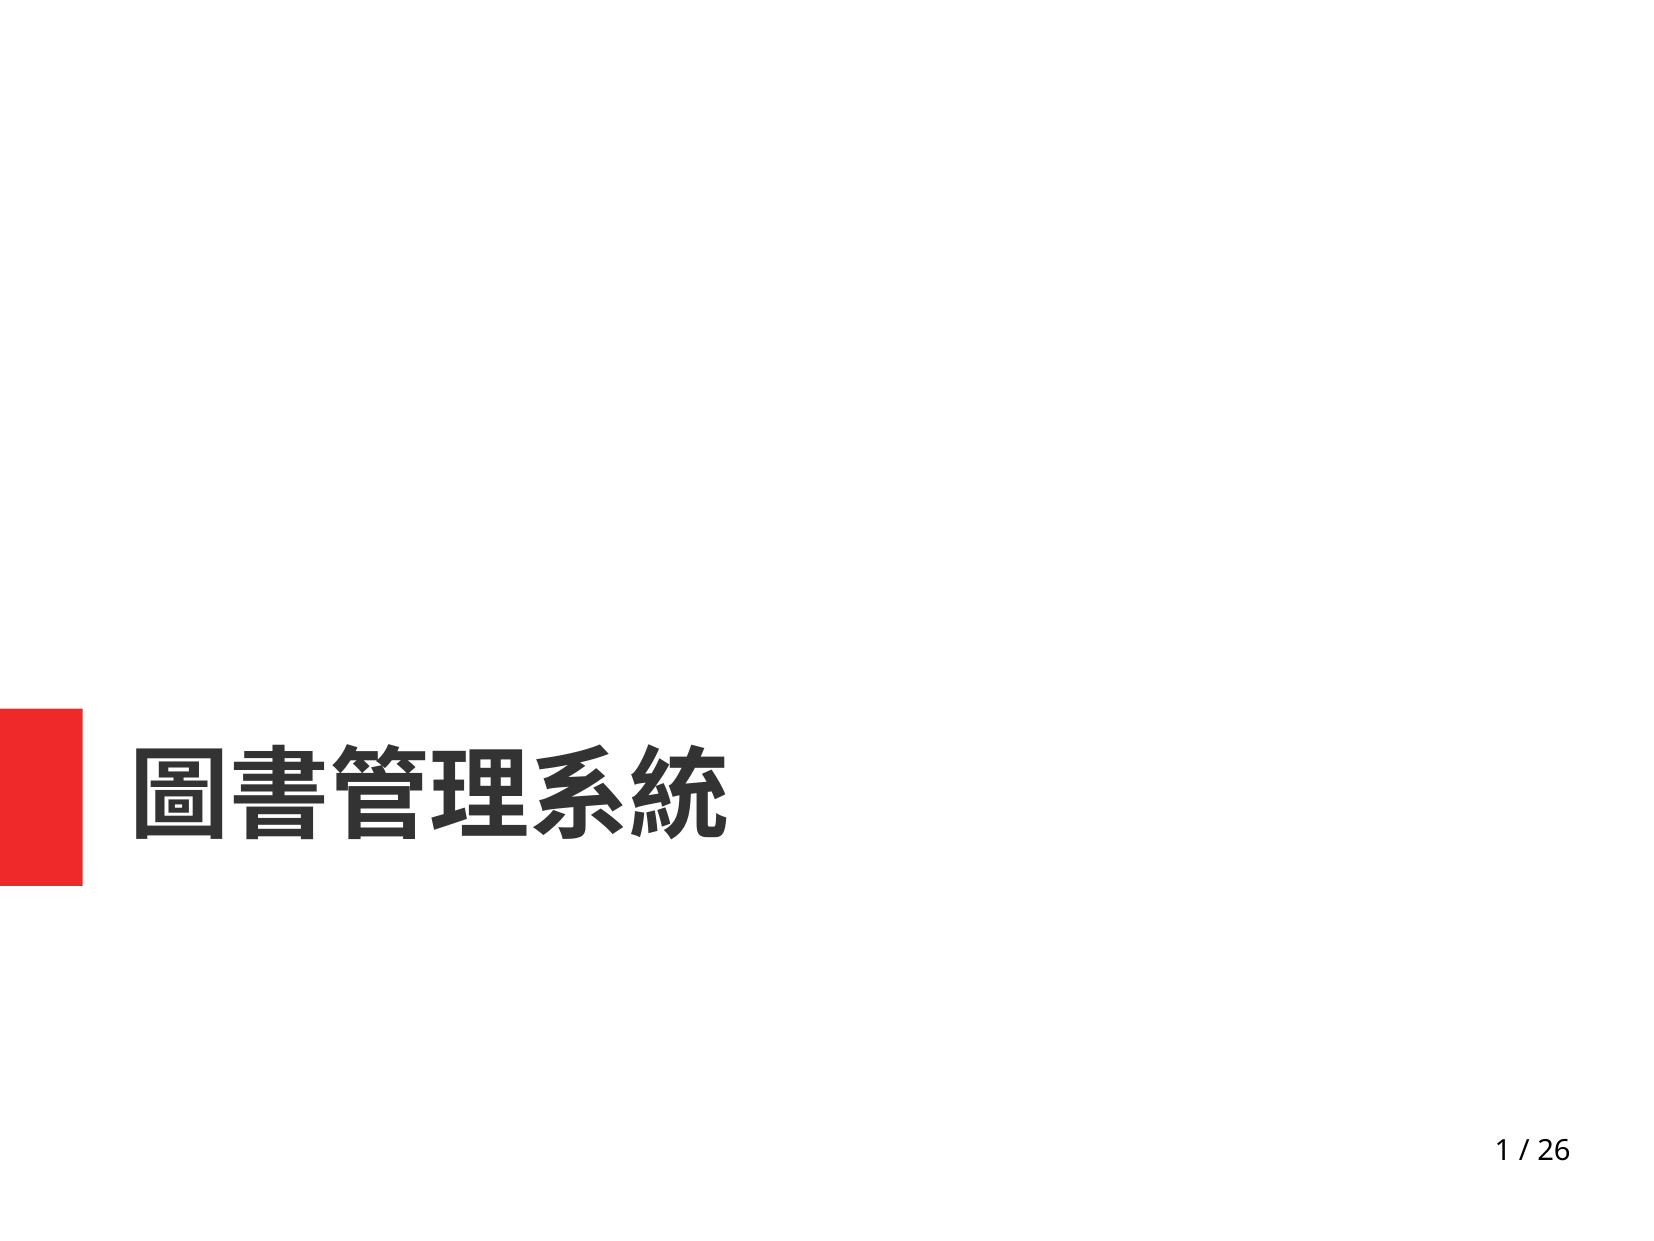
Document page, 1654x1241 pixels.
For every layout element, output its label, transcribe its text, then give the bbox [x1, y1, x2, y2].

title 圖書管理系統 [129, 655, 1536, 928]
